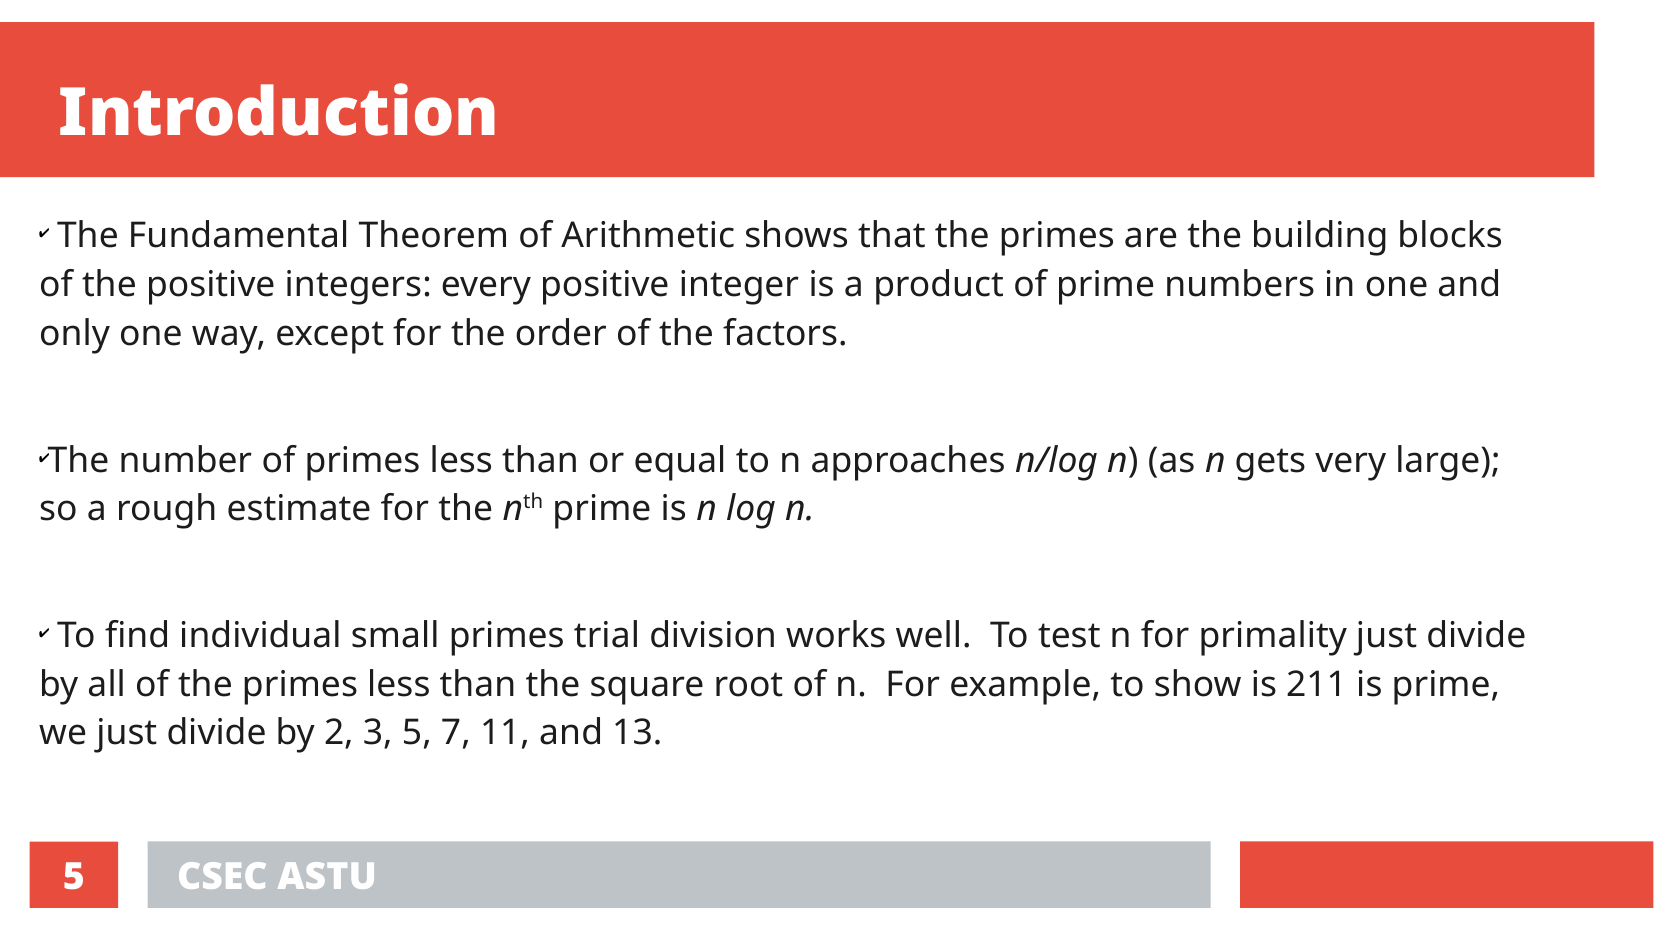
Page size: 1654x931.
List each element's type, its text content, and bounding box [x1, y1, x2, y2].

list The Fundamental Theorem of Arithmetic shows that the primes are the building blocks of the positive integers: every positive integer is a product of prime numbers in one and only one way, except for the order of the factors. The number of primes less than or equal to n approaches n/log n) (as n gets very large); so a rough estimate for the nth prime is n log n. To find individual small primes trial division works well. To test n for primality just divide by all of the primes less than the square root of n. For example, to show is 211 is prime, we just divide by 2, 3, 5, 7, 11, and 13. [39, 210, 1546, 826]
title Introduction [59, 44, 1595, 156]
